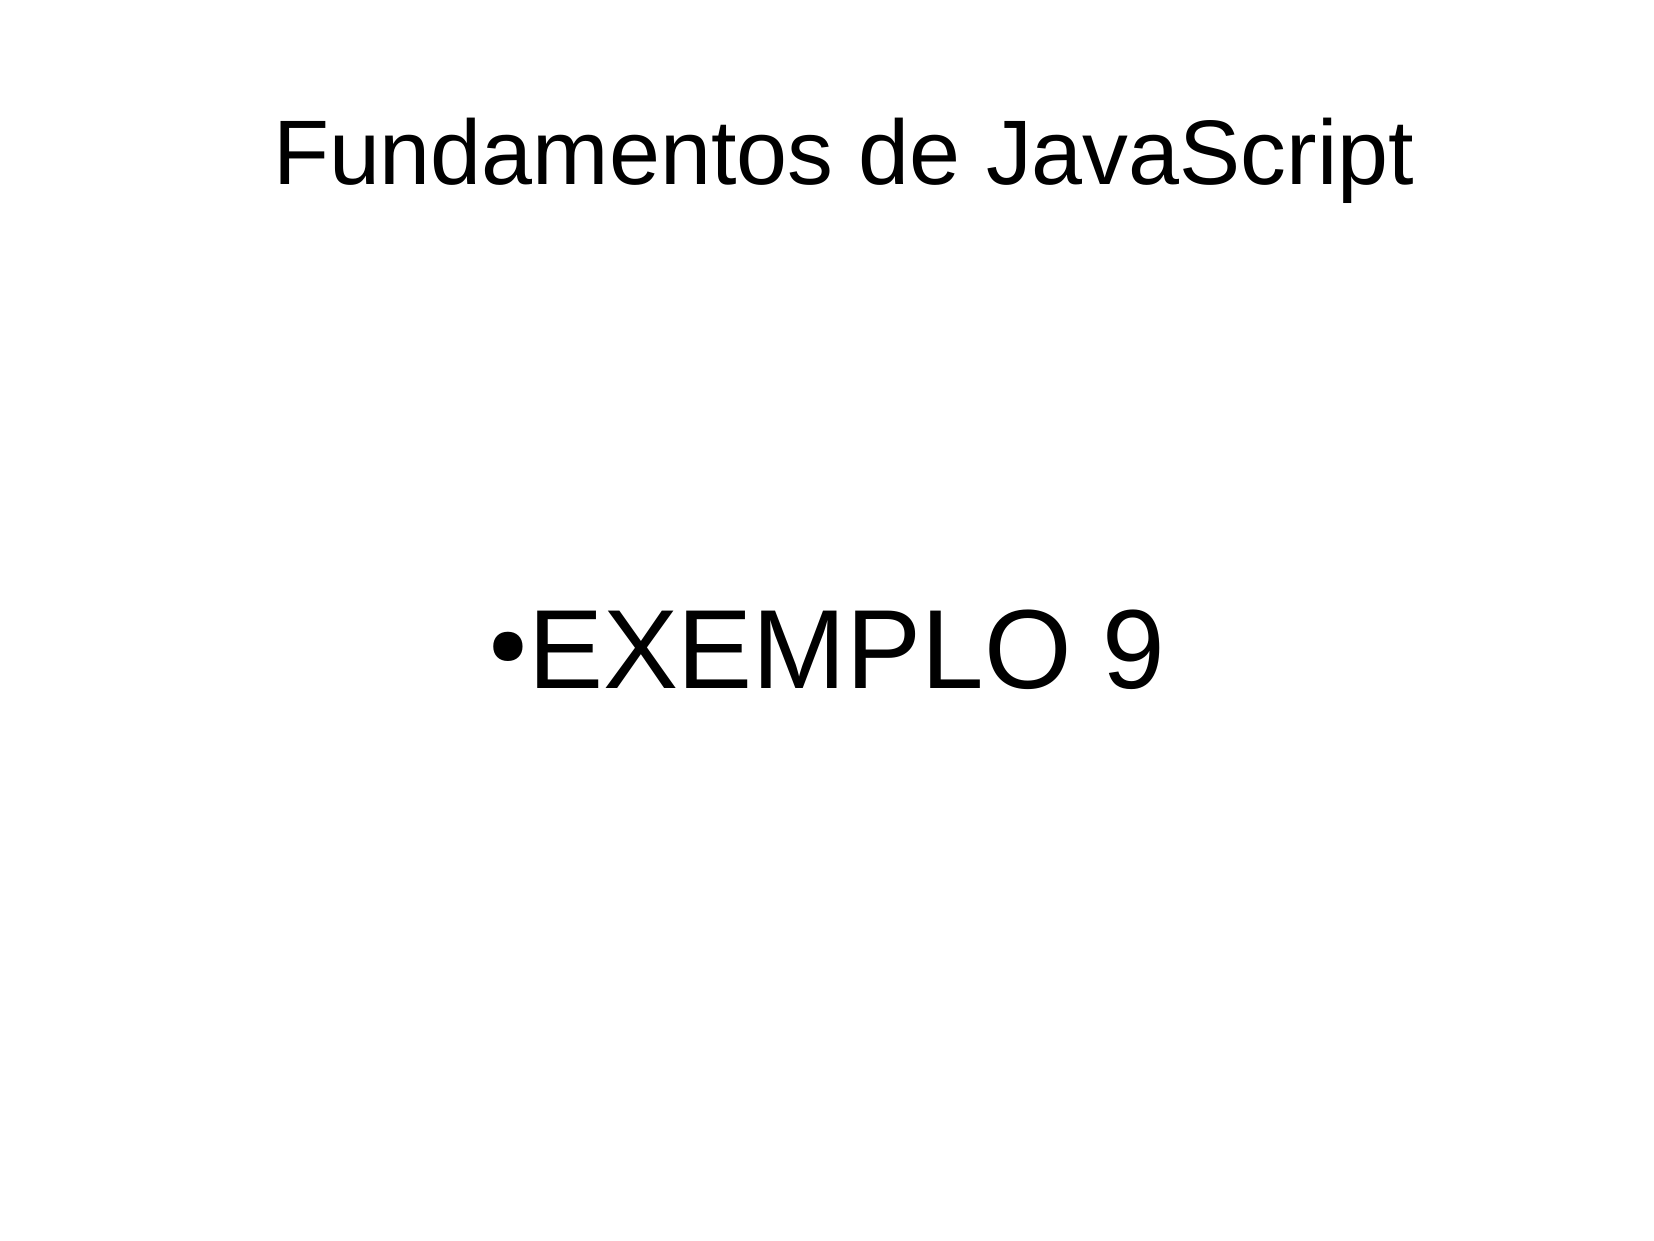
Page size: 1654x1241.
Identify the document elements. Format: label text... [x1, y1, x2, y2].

subtitle EXEMPLO 9 [82, 290, 1571, 1010]
title Fundamentos de JavaScript [82, 49, 1571, 257]
